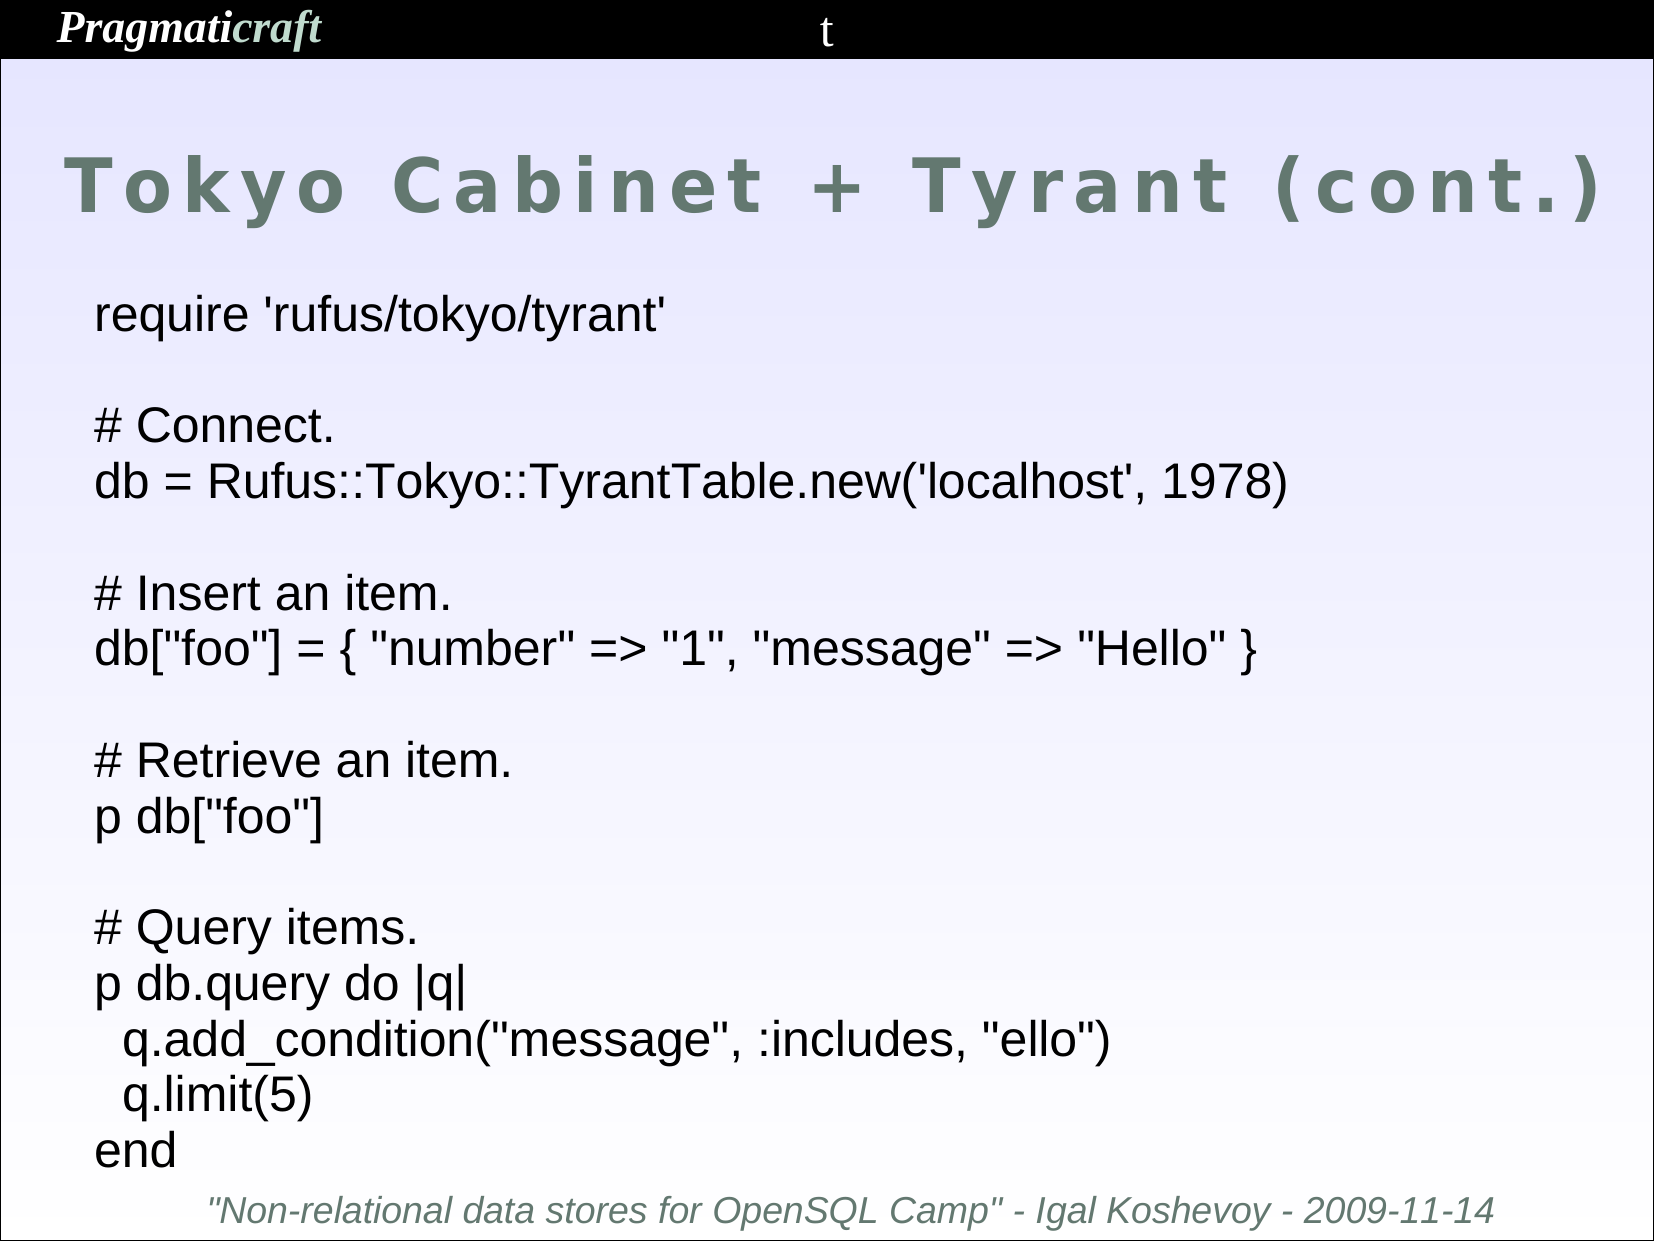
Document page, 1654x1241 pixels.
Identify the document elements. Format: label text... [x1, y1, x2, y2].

title Tokyo Cabinet + Tyrant (cont.) [64, 112, 1613, 261]
text_box require 'rufus/tokyo/tyrant' # Connect. db = Rufus::Tokyo::TyrantTable.new('localhost', 1978) # Insert an item. db["foo"] = { "number" => "1", "message" => "Hello" } # Retrieve an item. p db["foo"] # Query items. p db.query do |q| q.add_condition("message", :includes, "ello") q.limit(5) end [79, 278, 1589, 1186]
